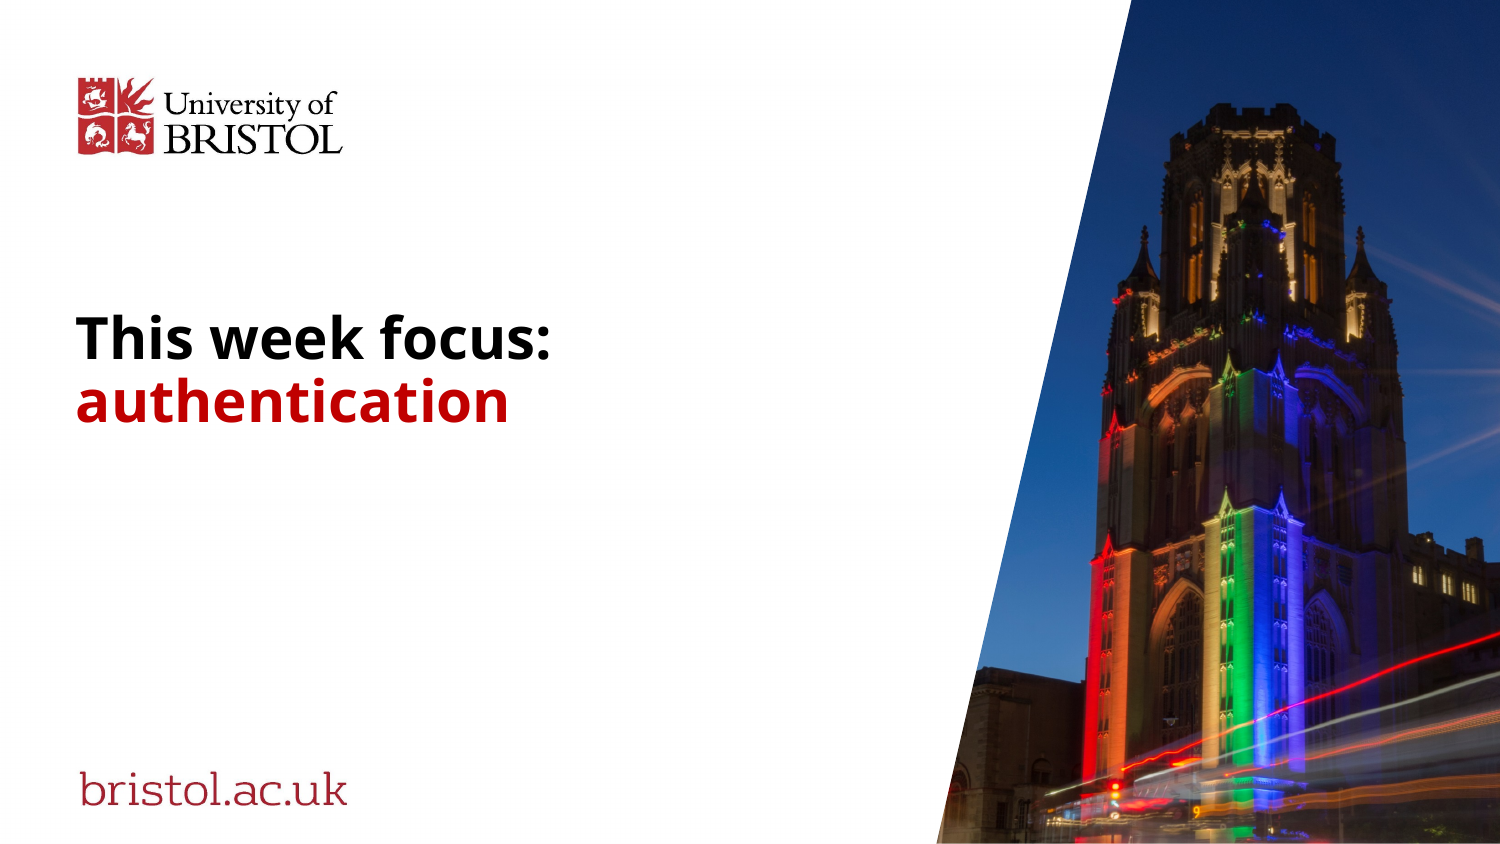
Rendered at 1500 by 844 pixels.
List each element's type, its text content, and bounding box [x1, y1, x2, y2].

title This week focus: authentication [60, 262, 924, 443]
